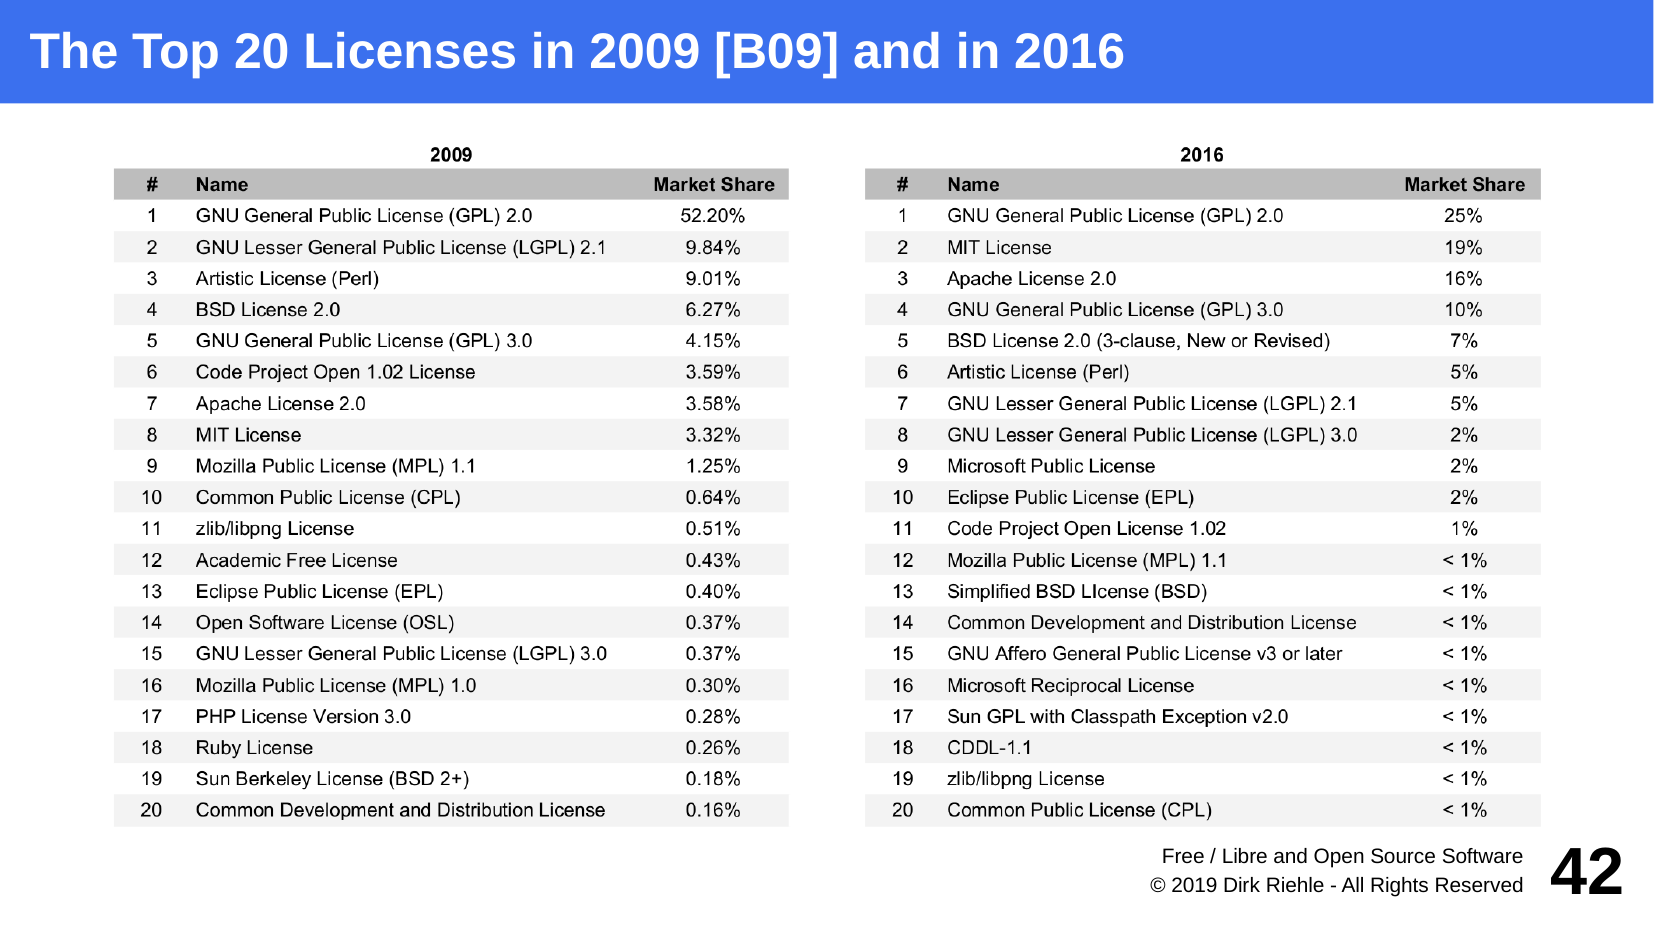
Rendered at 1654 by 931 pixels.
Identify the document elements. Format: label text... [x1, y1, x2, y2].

title The Top 20 Licenses in 2009 [B09] and in 2016 [0, 0, 1654, 104]
picture [113, 147, 1541, 827]
